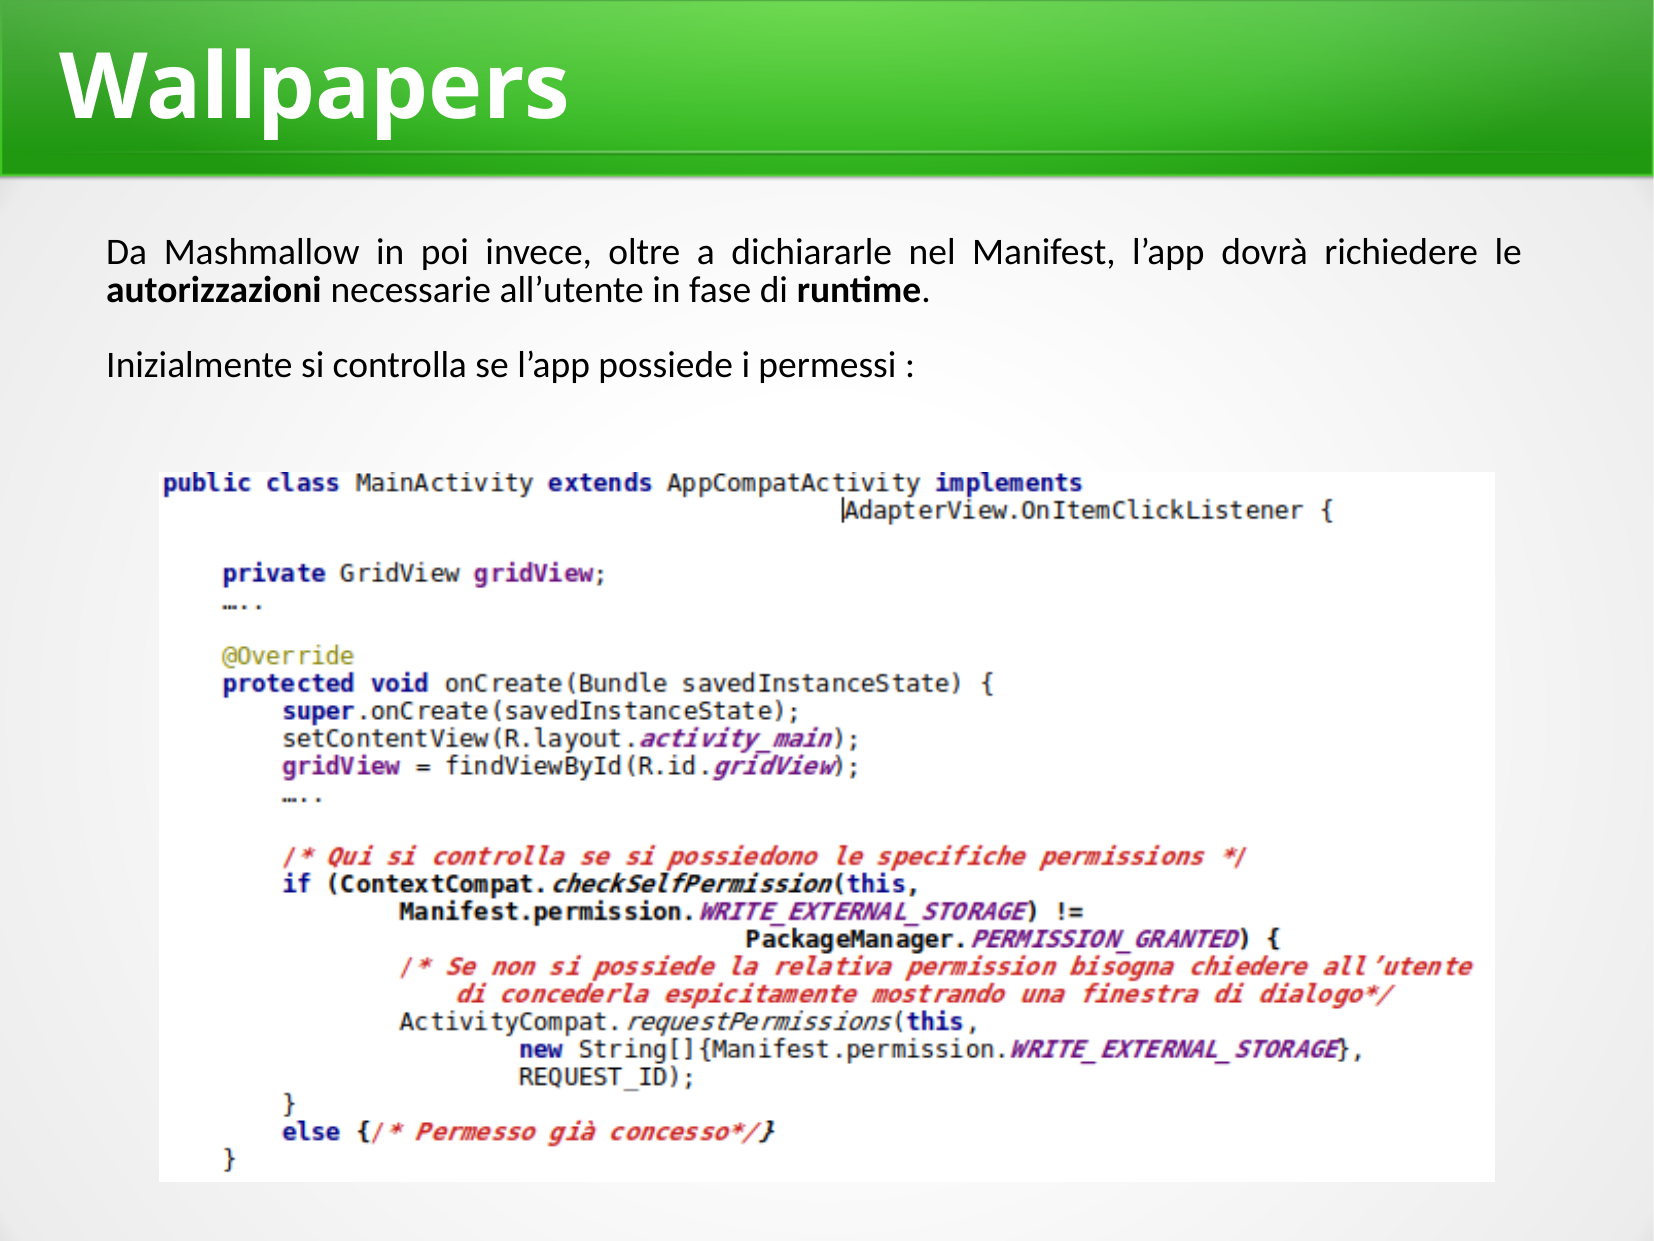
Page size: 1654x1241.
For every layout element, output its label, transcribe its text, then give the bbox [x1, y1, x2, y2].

subtitle Da Mashmallow in poi invece, oltre a dichiararle nel Manifest, l’app dovrà richiedere le autorizzazioni necessarie all’utente in fase di runtime. Inizialmente si controlla se l’app possiede i permessi : [106, 236, 1524, 498]
picture [0, 0, 1654, 1241]
title Wallpapers [35, 11, 1489, 154]
